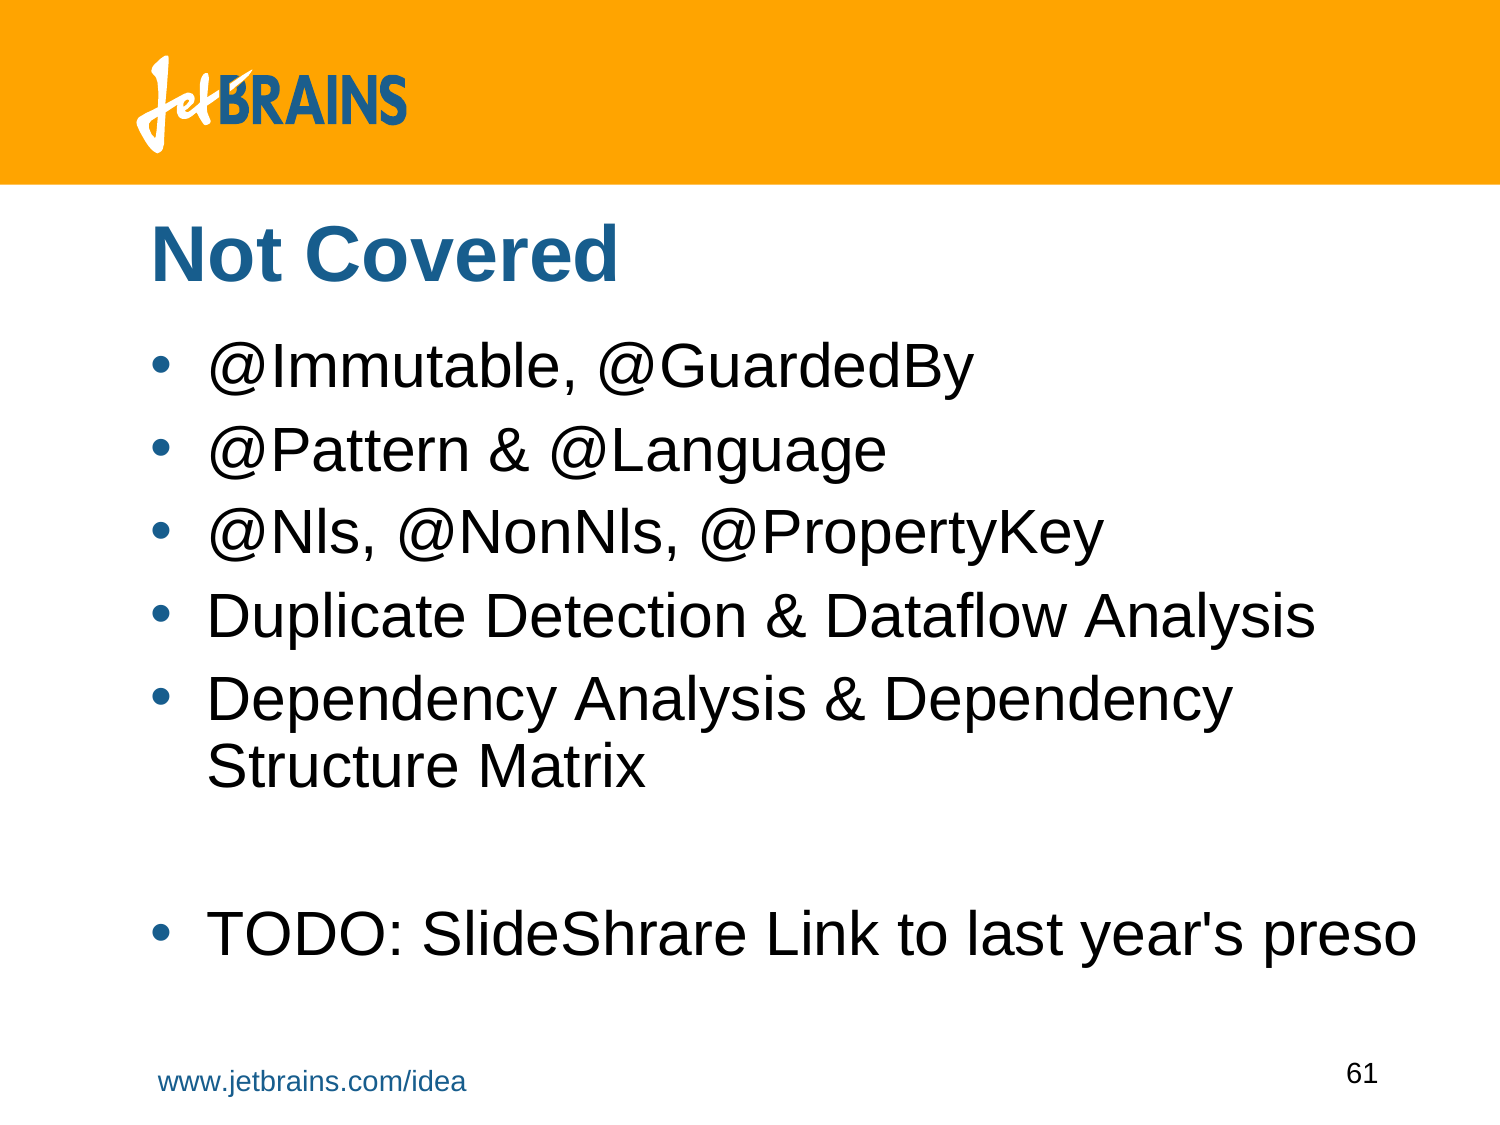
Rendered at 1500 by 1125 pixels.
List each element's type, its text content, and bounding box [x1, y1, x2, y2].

list @Immutable, @GuardedBy @Pattern & @Language @Nls, @NonNls, @PropertyKey Duplicate Detection & Dataflow Analysis Dependency Analysis & Dependency Structure Matrix TODO: SlideShrare Link to last year's preso [135, 326, 1463, 1051]
title Not Covered [135, 194, 1377, 305]
